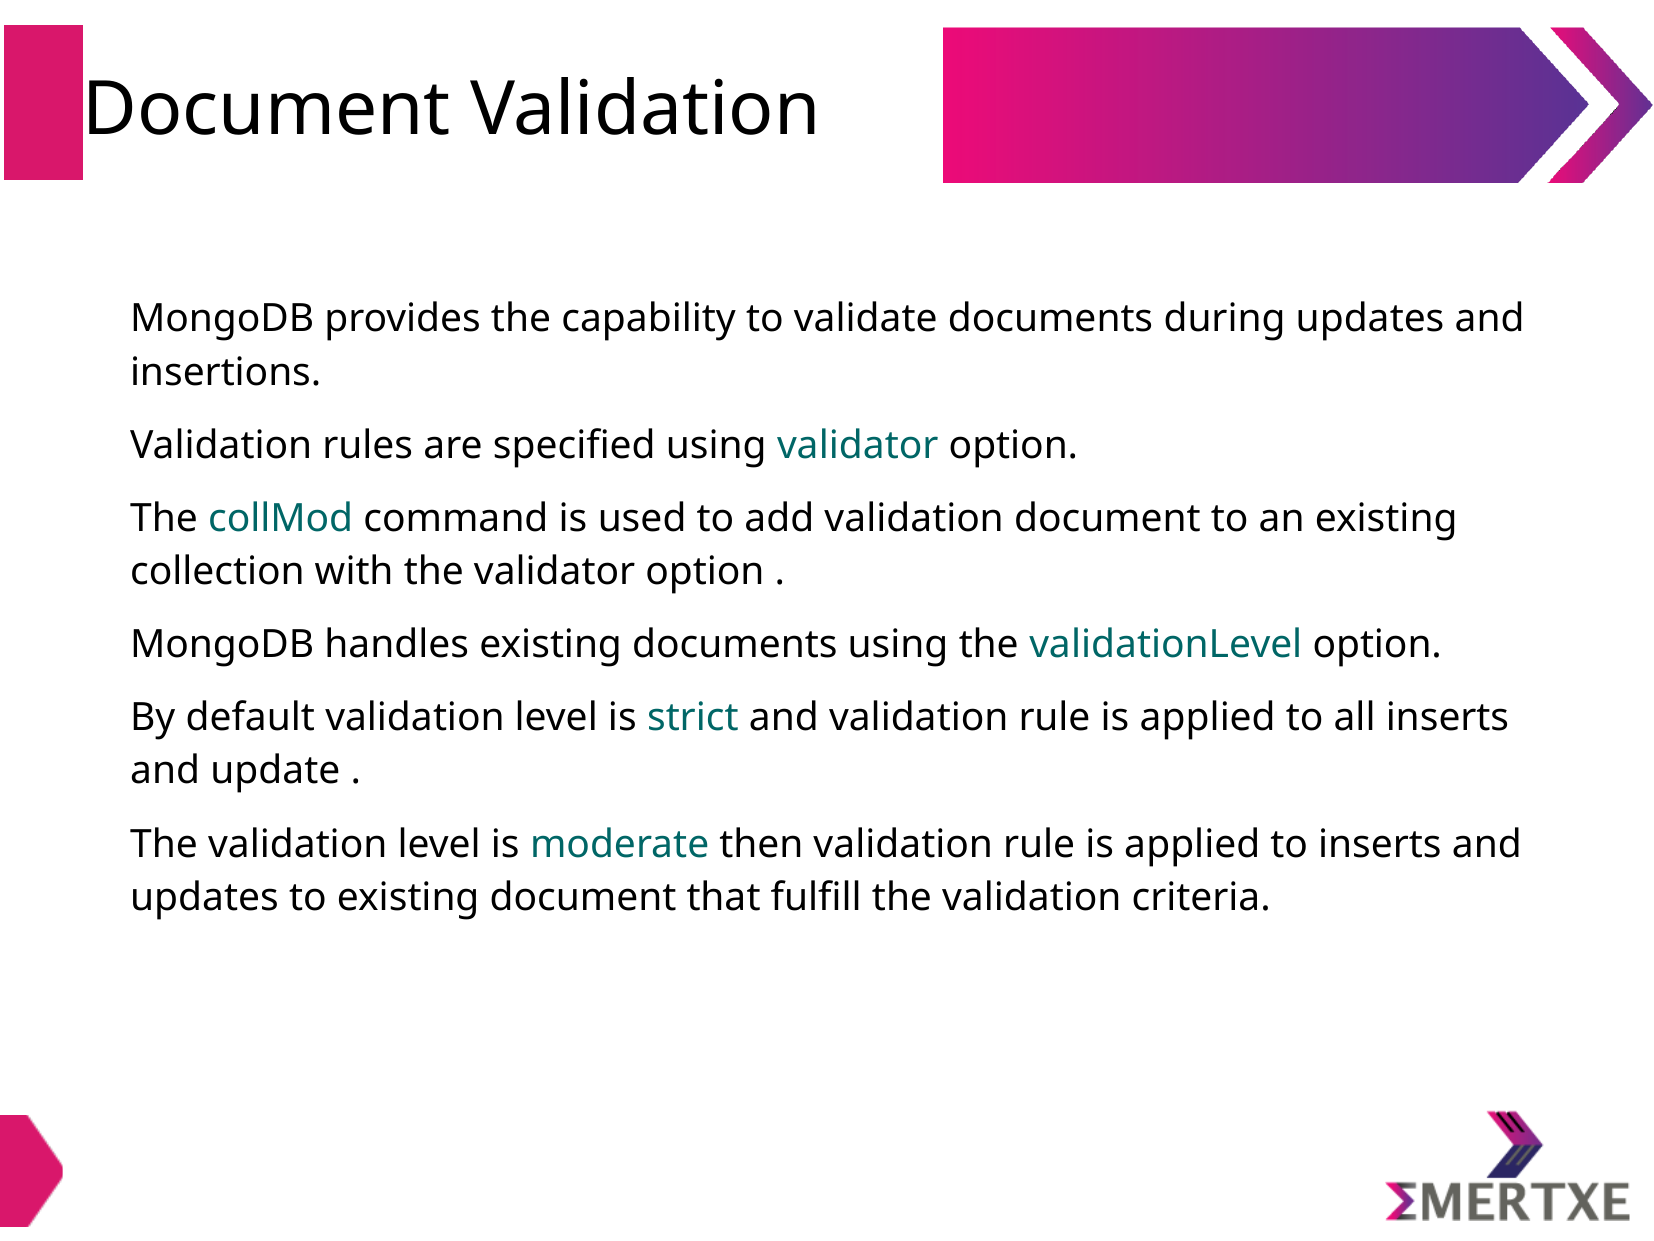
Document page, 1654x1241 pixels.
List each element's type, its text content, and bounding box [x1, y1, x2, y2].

list MongoDB provides the capability to validate documents during updates and insertions. Validation rules are specified using validator option. The collMod command is used to add validation document to an existing collection with the validator option . MongoDB handles existing documents using the validationLevel option. By default validation level is strict and validation rule is applied to all inserts and update . The validation level is moderate then validation rule is applied to inserts and updates to existing document that fulfill the validation criteria. [82, 290, 1571, 1010]
title Document Validation [82, 2, 1571, 210]
picture [1385, 1107, 1631, 1221]
picture [1571, 27, 1653, 183]
